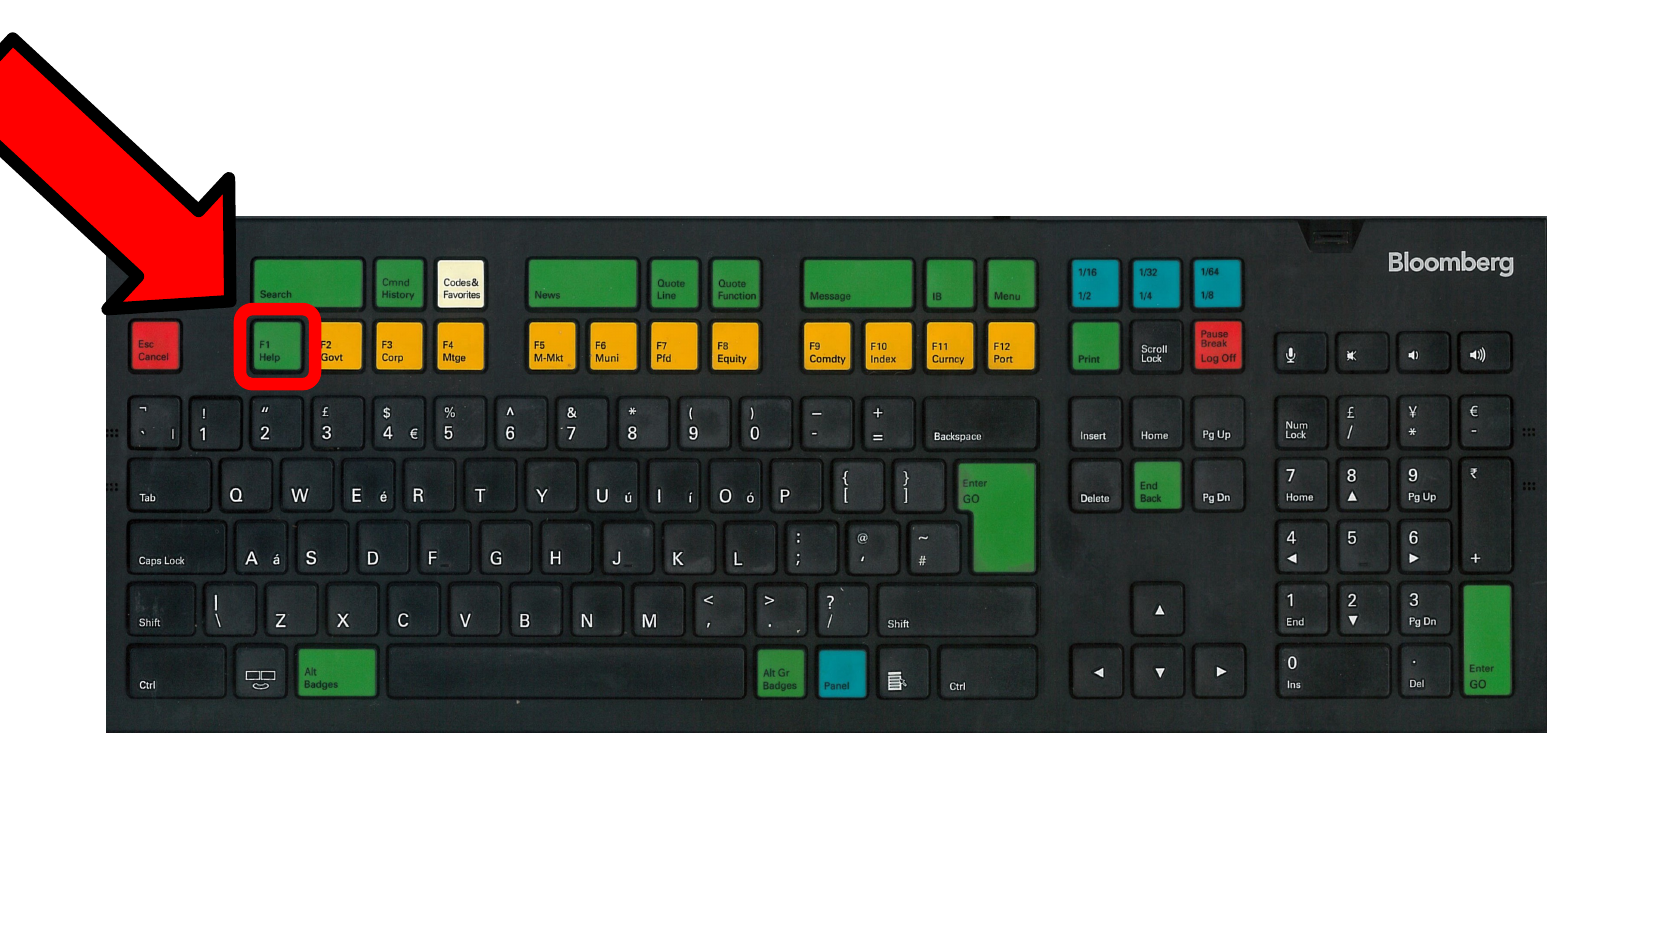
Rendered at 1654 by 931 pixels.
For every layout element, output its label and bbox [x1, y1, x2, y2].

text_box [0, 38, 231, 310]
picture [106, 216, 1547, 733]
